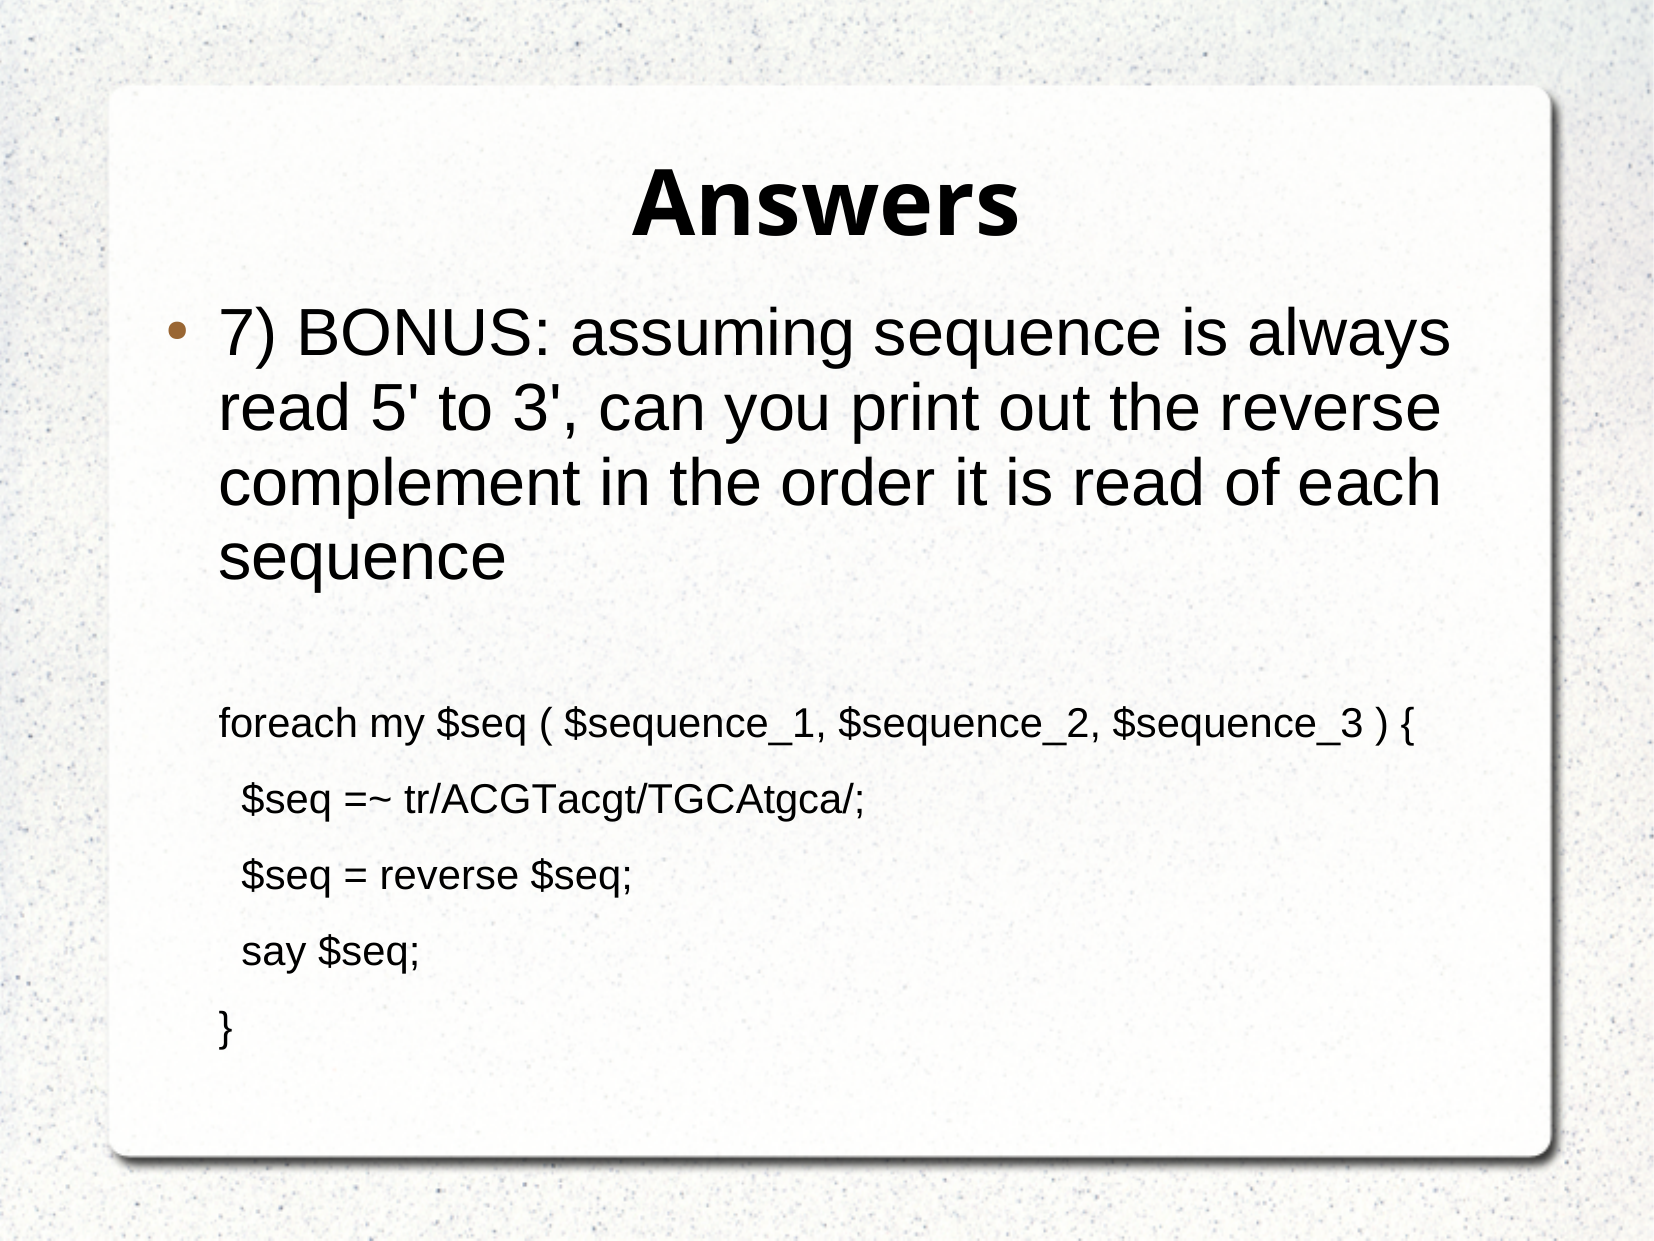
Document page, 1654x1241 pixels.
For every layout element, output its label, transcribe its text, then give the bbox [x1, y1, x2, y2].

title Answers [118, 96, 1536, 304]
list 7) BONUS: assuming sequence is always read 5' to 3', can you print out the reverse complement in the order it is read of each sequence foreach my $seq ( $sequence_1, $sequence_2, $sequence_3 ) { $seq =~ tr/ACGTacgt/TGCAtgca/; $seq = reverse $seq; say $seq; } [147, 295, 1506, 1050]
picture [0, 0, 1654, 1241]
